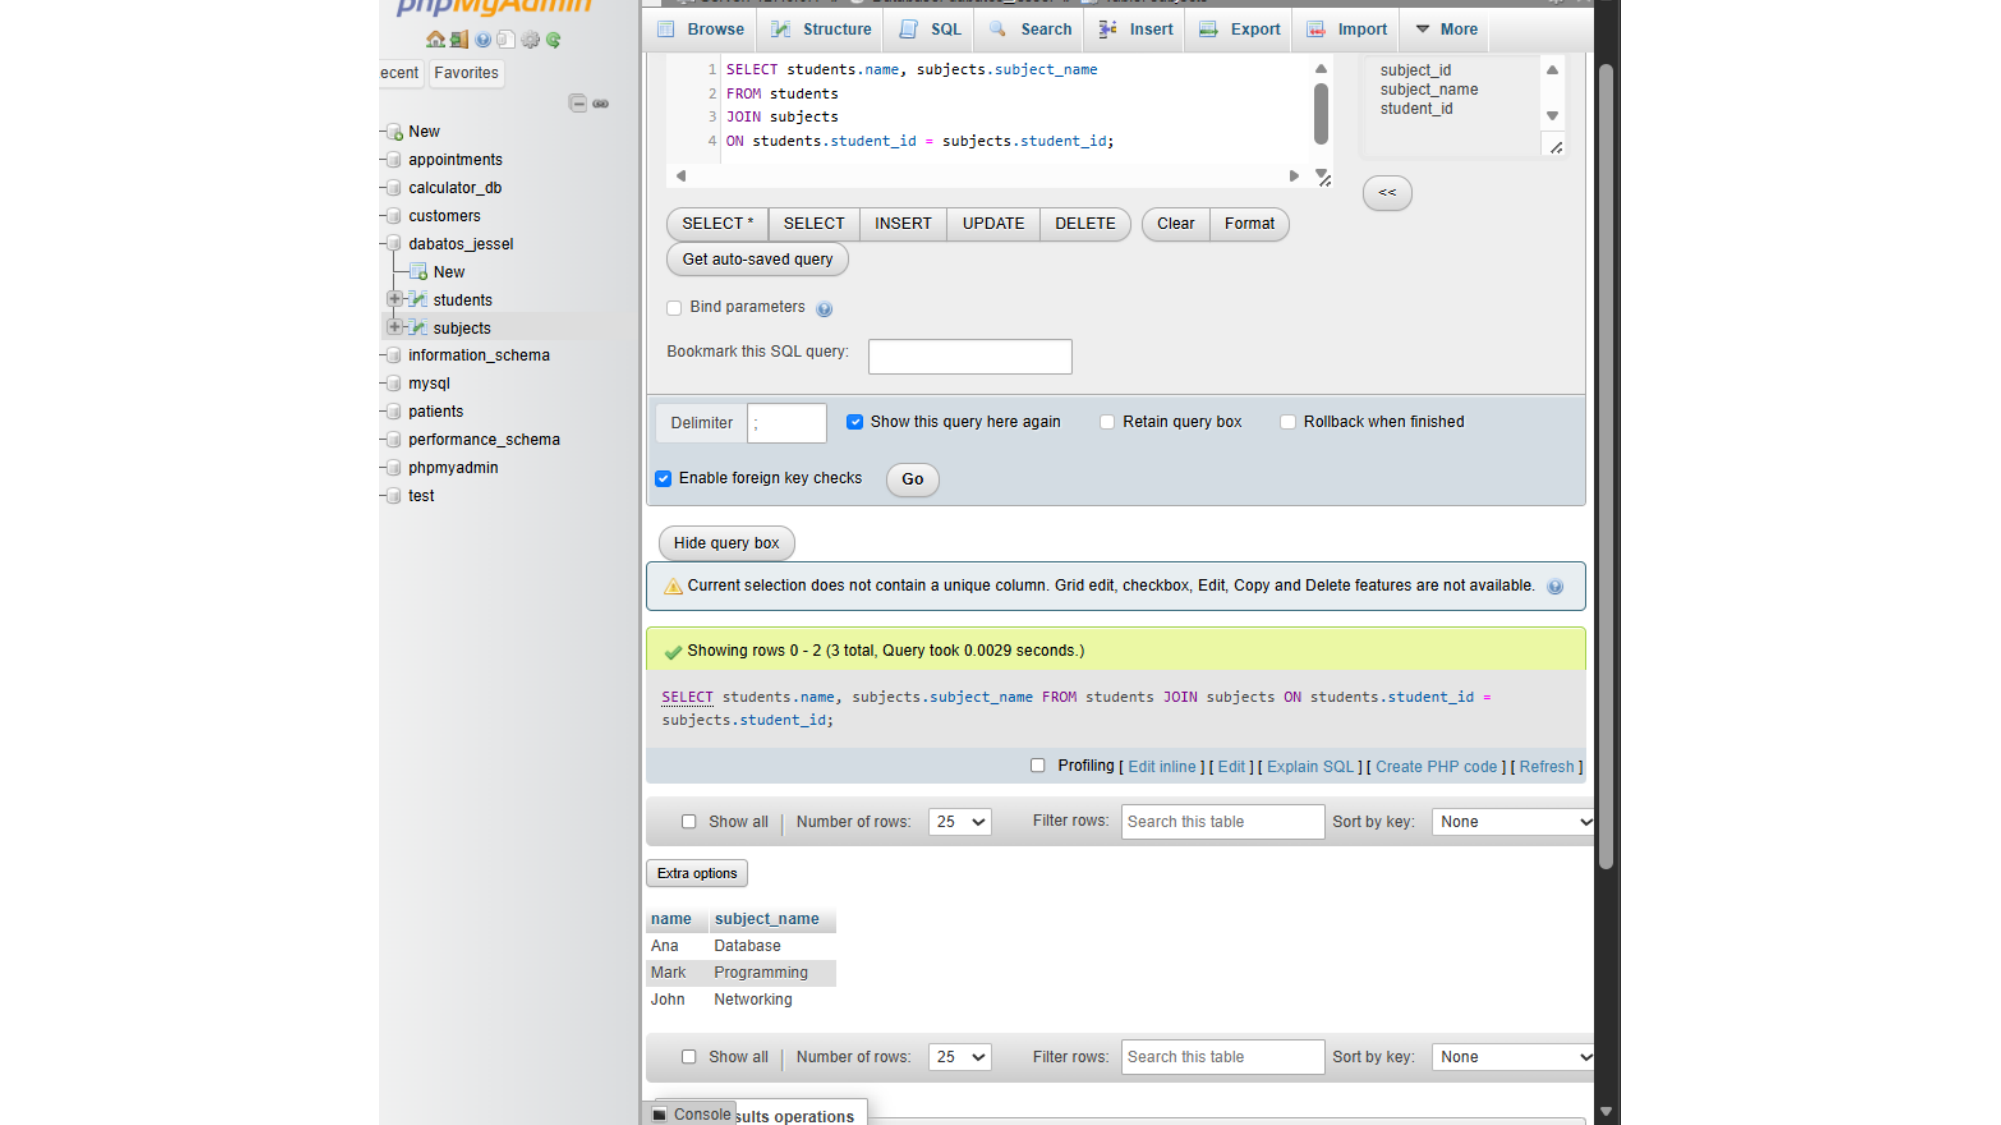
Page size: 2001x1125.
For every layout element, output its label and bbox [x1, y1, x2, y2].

picture [379, 0, 1621, 1125]
